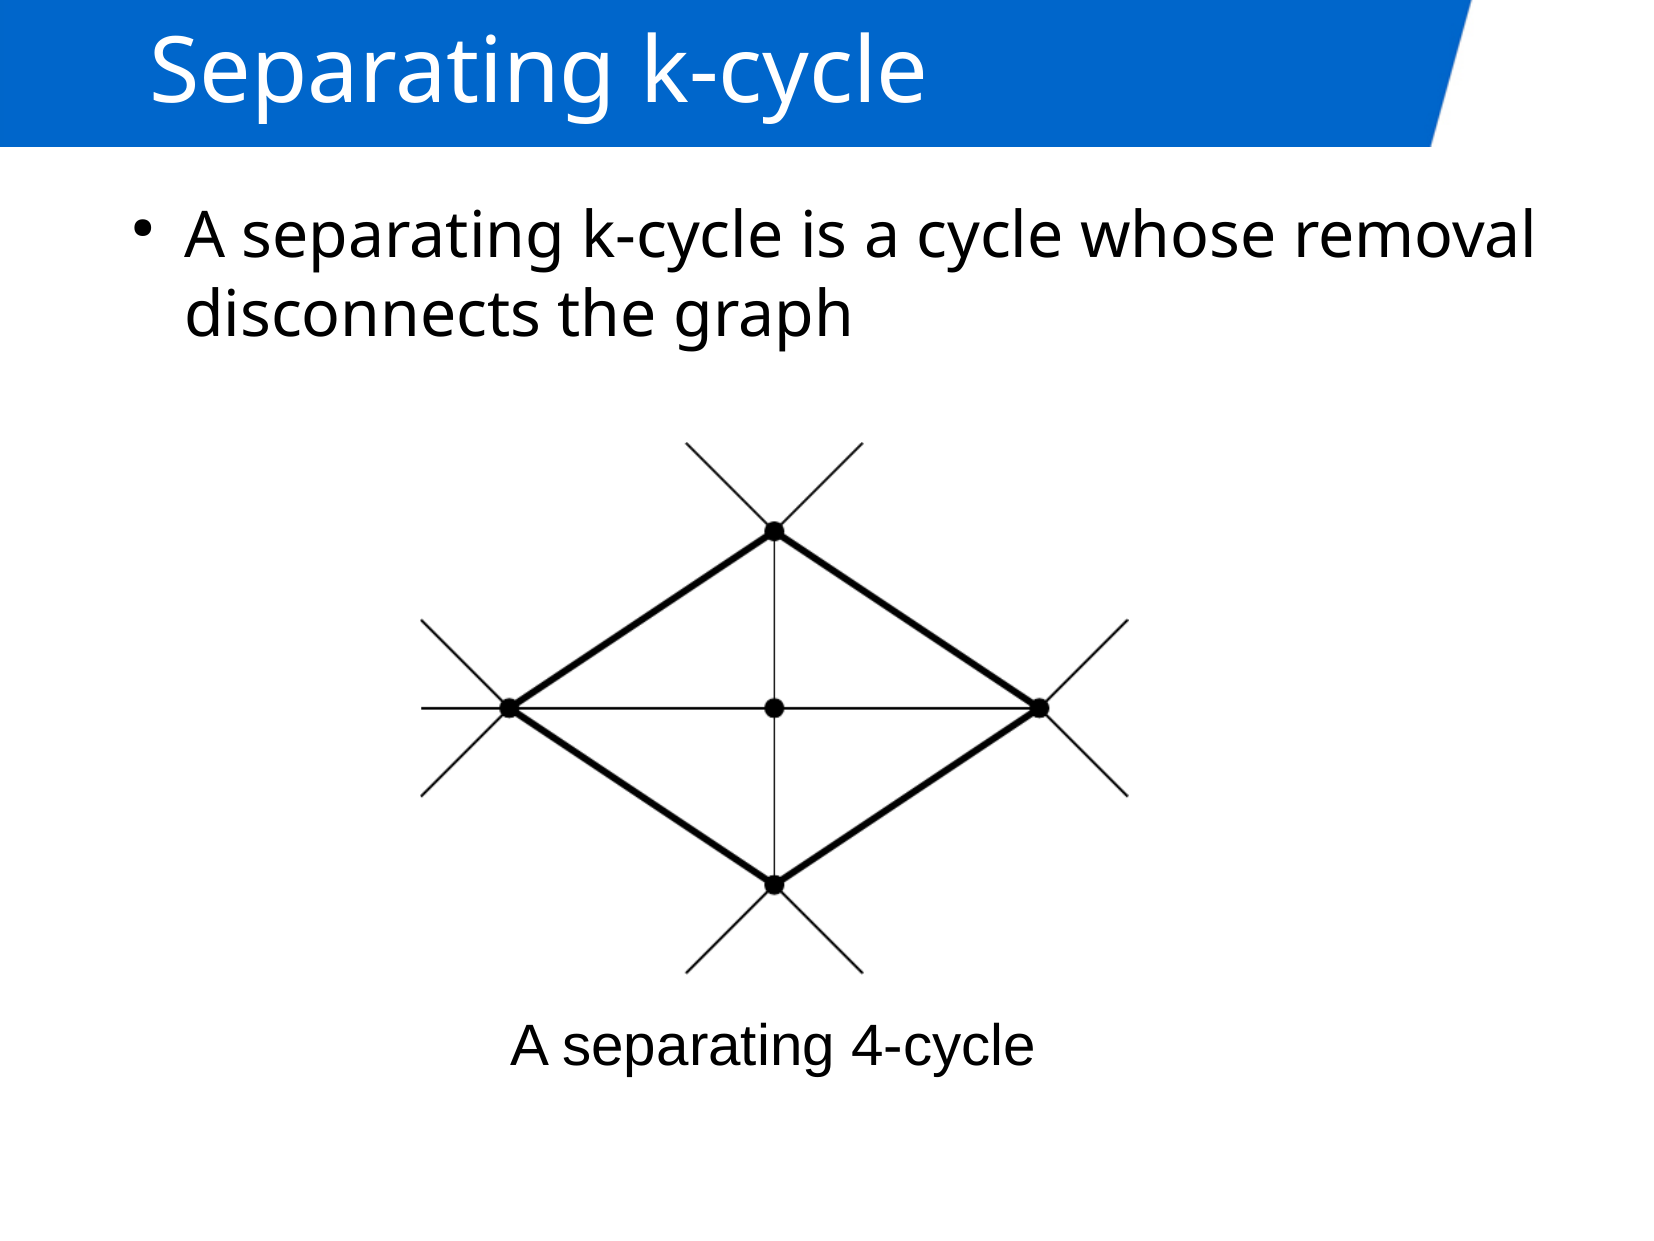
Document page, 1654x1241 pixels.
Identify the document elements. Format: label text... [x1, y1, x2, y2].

title Separating k-cycle [149, 0, 1576, 136]
picture [420, 442, 1129, 976]
picture [0, 0, 1474, 147]
text_box A separating 4-cycle [495, 1005, 1052, 1089]
list A separating k-cycle is a cycle whose removal disconnects the graph [113, 195, 1540, 1118]
